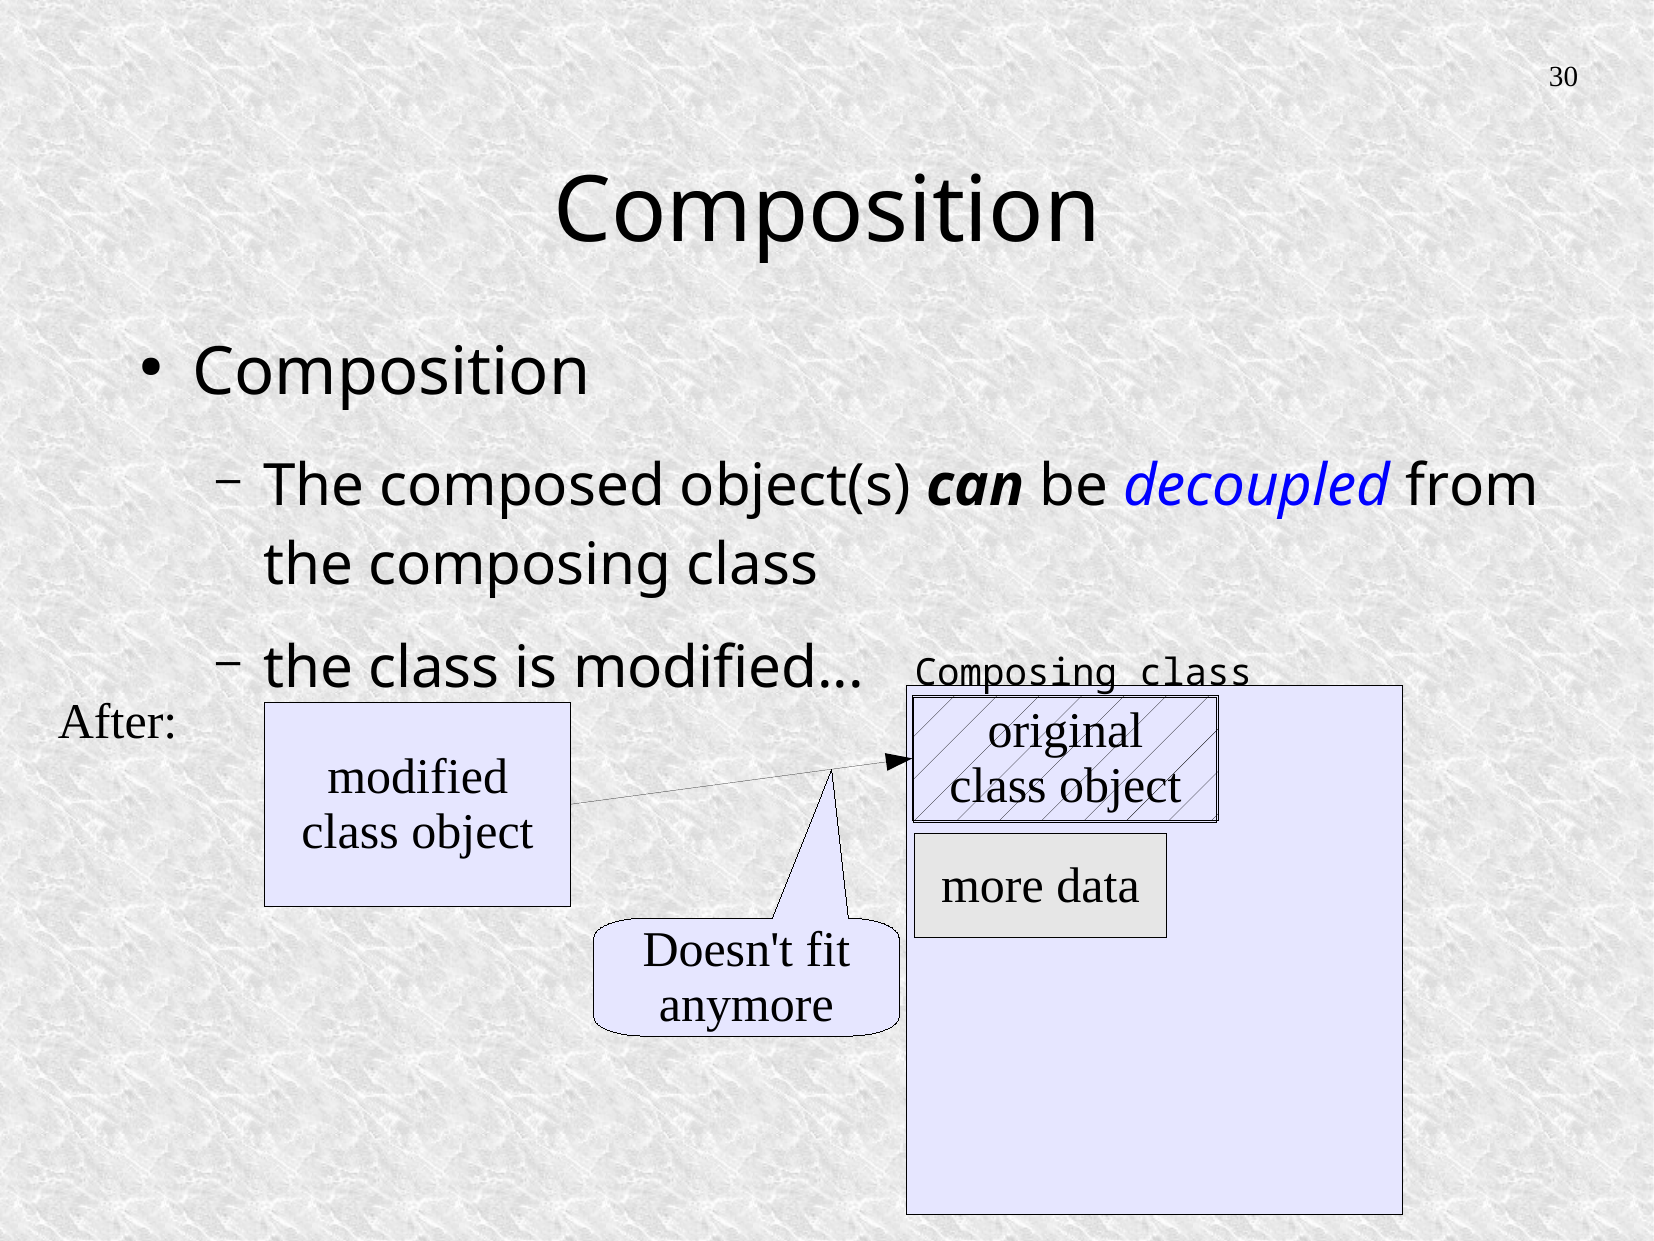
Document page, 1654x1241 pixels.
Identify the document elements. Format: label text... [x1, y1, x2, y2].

text_box After: [57, 694, 178, 750]
list Composition The composed object(s) can be decoupled from the composing class the class is modified... [121, 323, 1575, 1162]
text_box [906, 1162, 1403, 1215]
text_box modified class object [264, 702, 571, 907]
picture [0, 0, 1654, 1241]
title Composition [121, 102, 1534, 311]
text_box more data [914, 833, 1167, 938]
text_box Composing class [914, 645, 1253, 690]
text_box Doesn't fit anymore [593, 769, 900, 1037]
text_box original class object [912, 695, 1219, 821]
